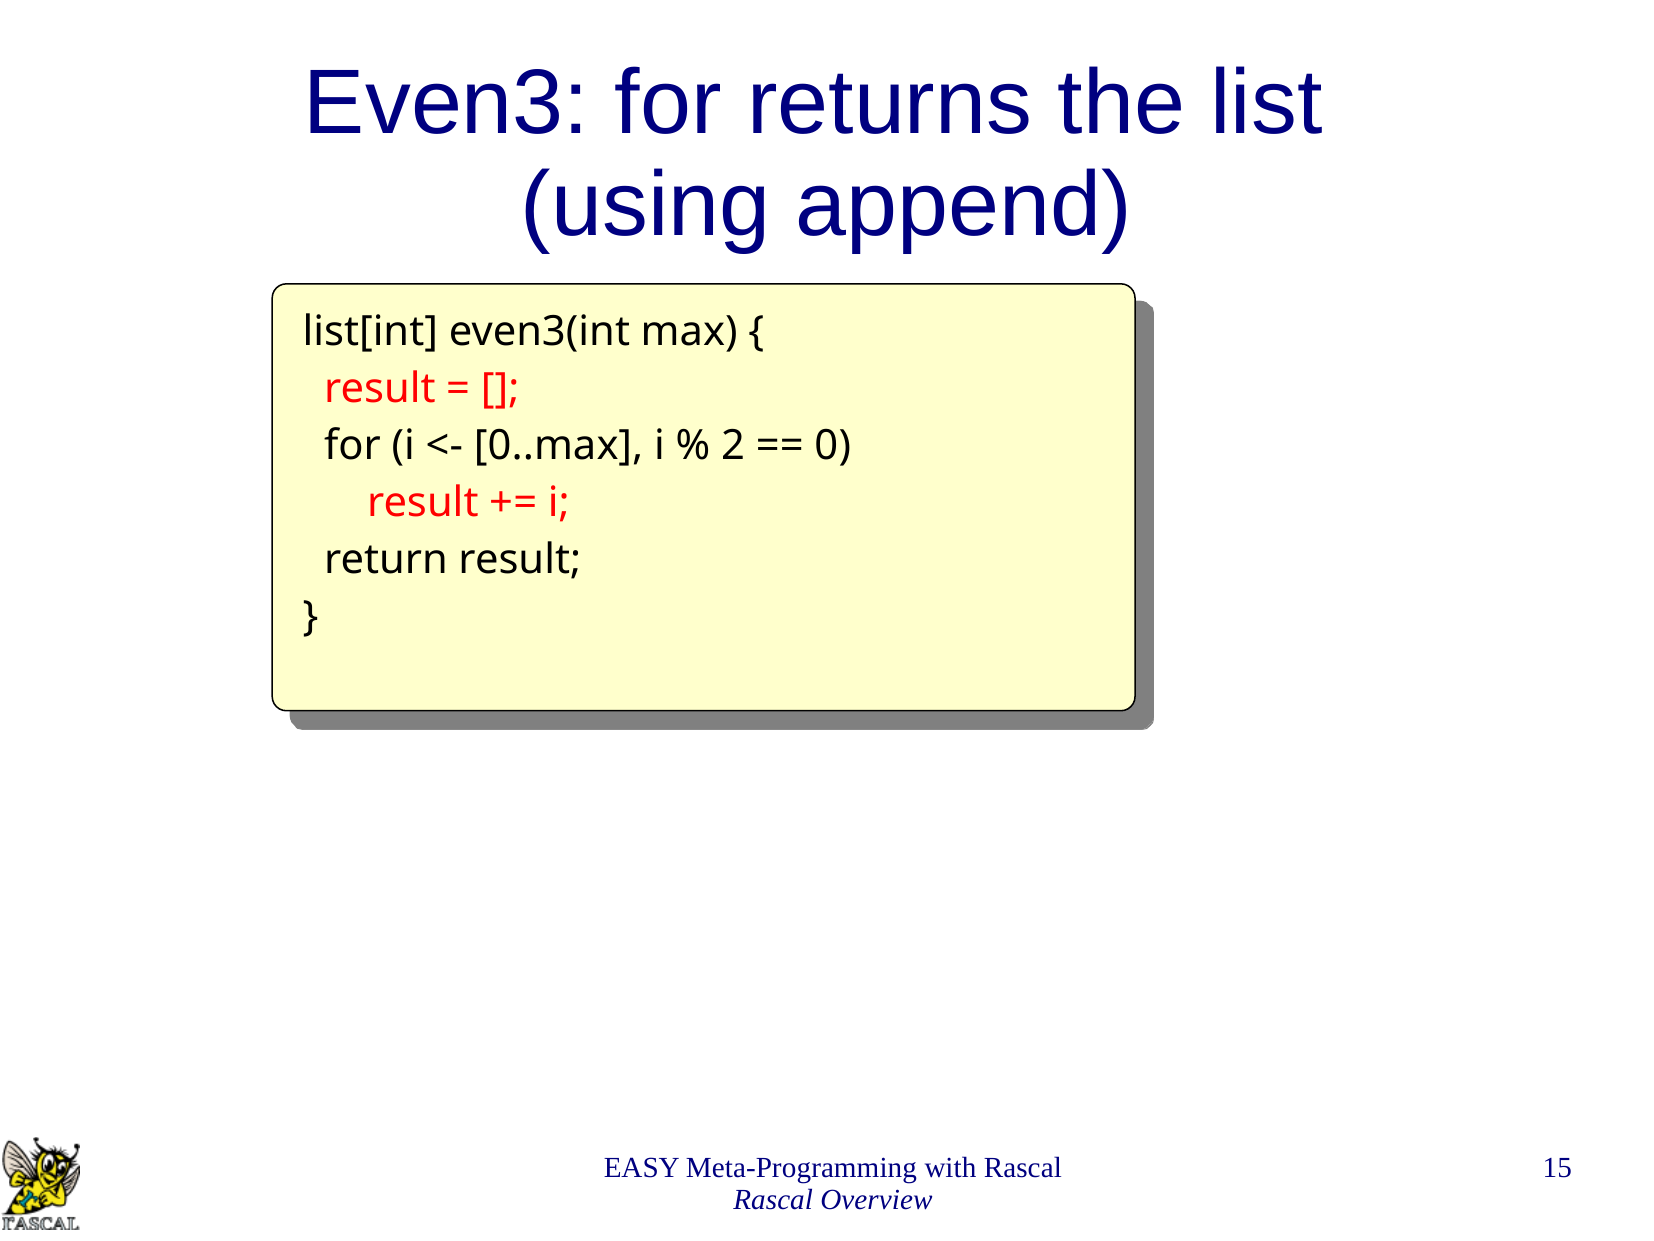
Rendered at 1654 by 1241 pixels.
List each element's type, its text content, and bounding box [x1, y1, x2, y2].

text_box [272, 283, 1136, 711]
title Even3: for returns the list (using append) [82, 49, 1571, 257]
text_box list[int] even3(int max) { result = []; for (i <- [0..max], i % 2 == 0) result += i; return result; } [287, 293, 1238, 658]
picture [1, 1137, 80, 1230]
